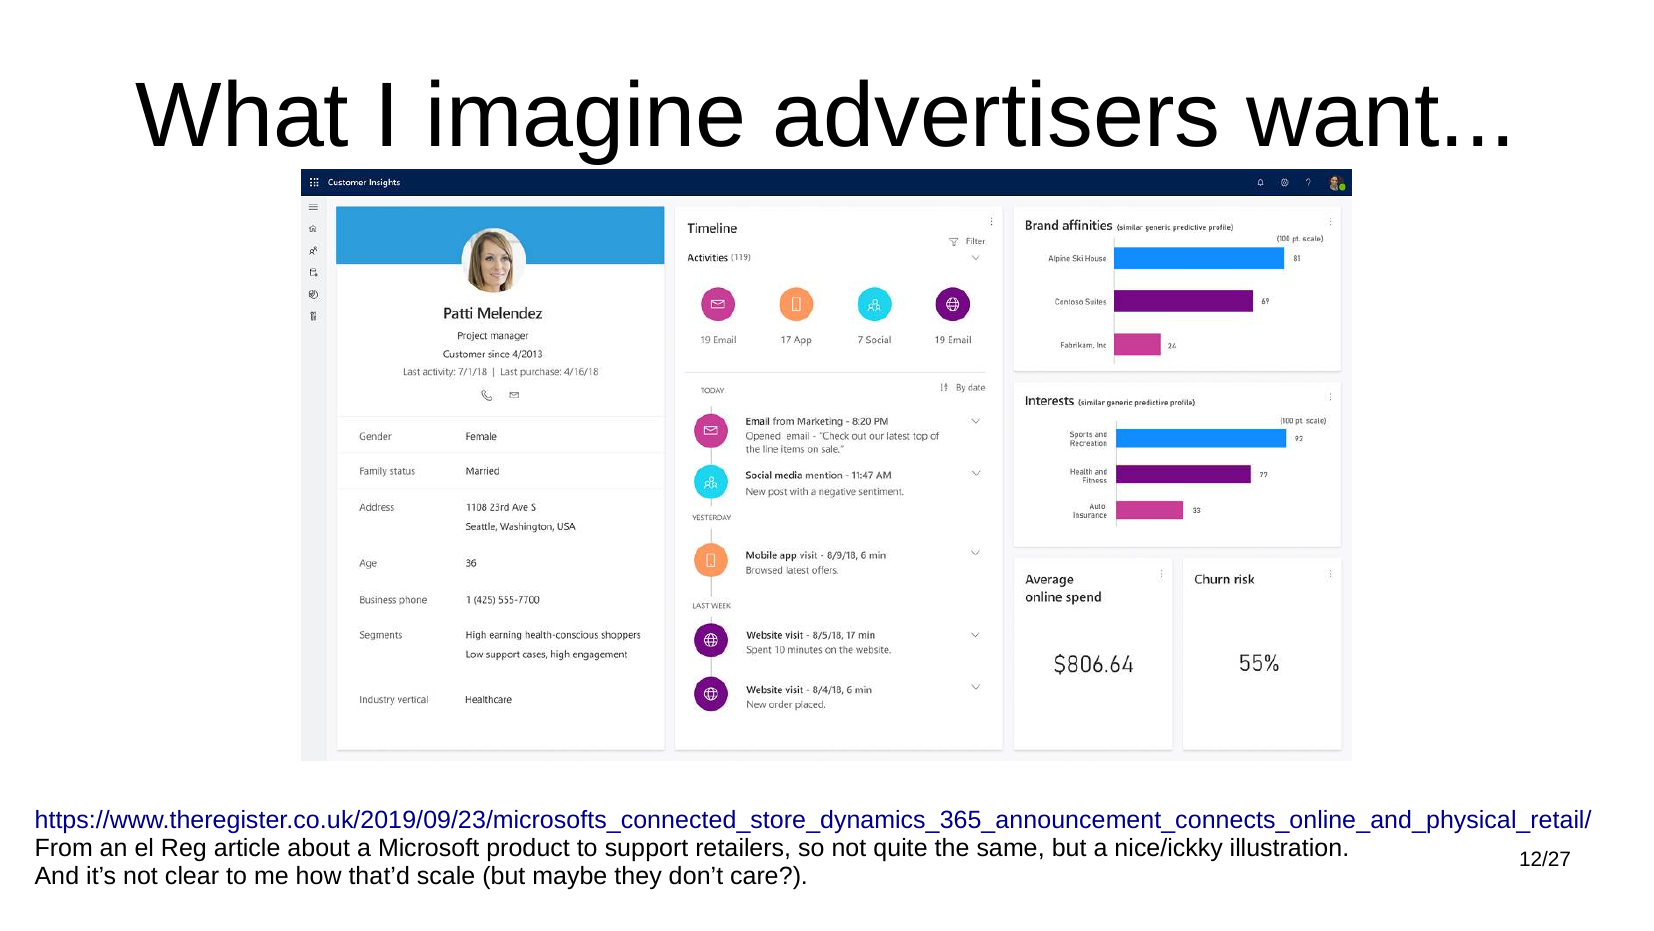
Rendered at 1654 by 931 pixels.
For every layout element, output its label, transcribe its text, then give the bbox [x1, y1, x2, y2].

picture [301, 169, 1352, 761]
text_box https://www.theregister.co.uk/2019/09/23/microsofts_connected_store_dynamics_365_announcement_connects_online_and_physical_retail/ From an el Reg article about a Microsoft product to support retailers, so not quite the same, but a nice/ickky illustration. And it’s not clear to me how that’d scale (but maybe they don’t care?). [19, 798, 1630, 898]
title What I imagine advertisers want... [82, 37, 1571, 193]
